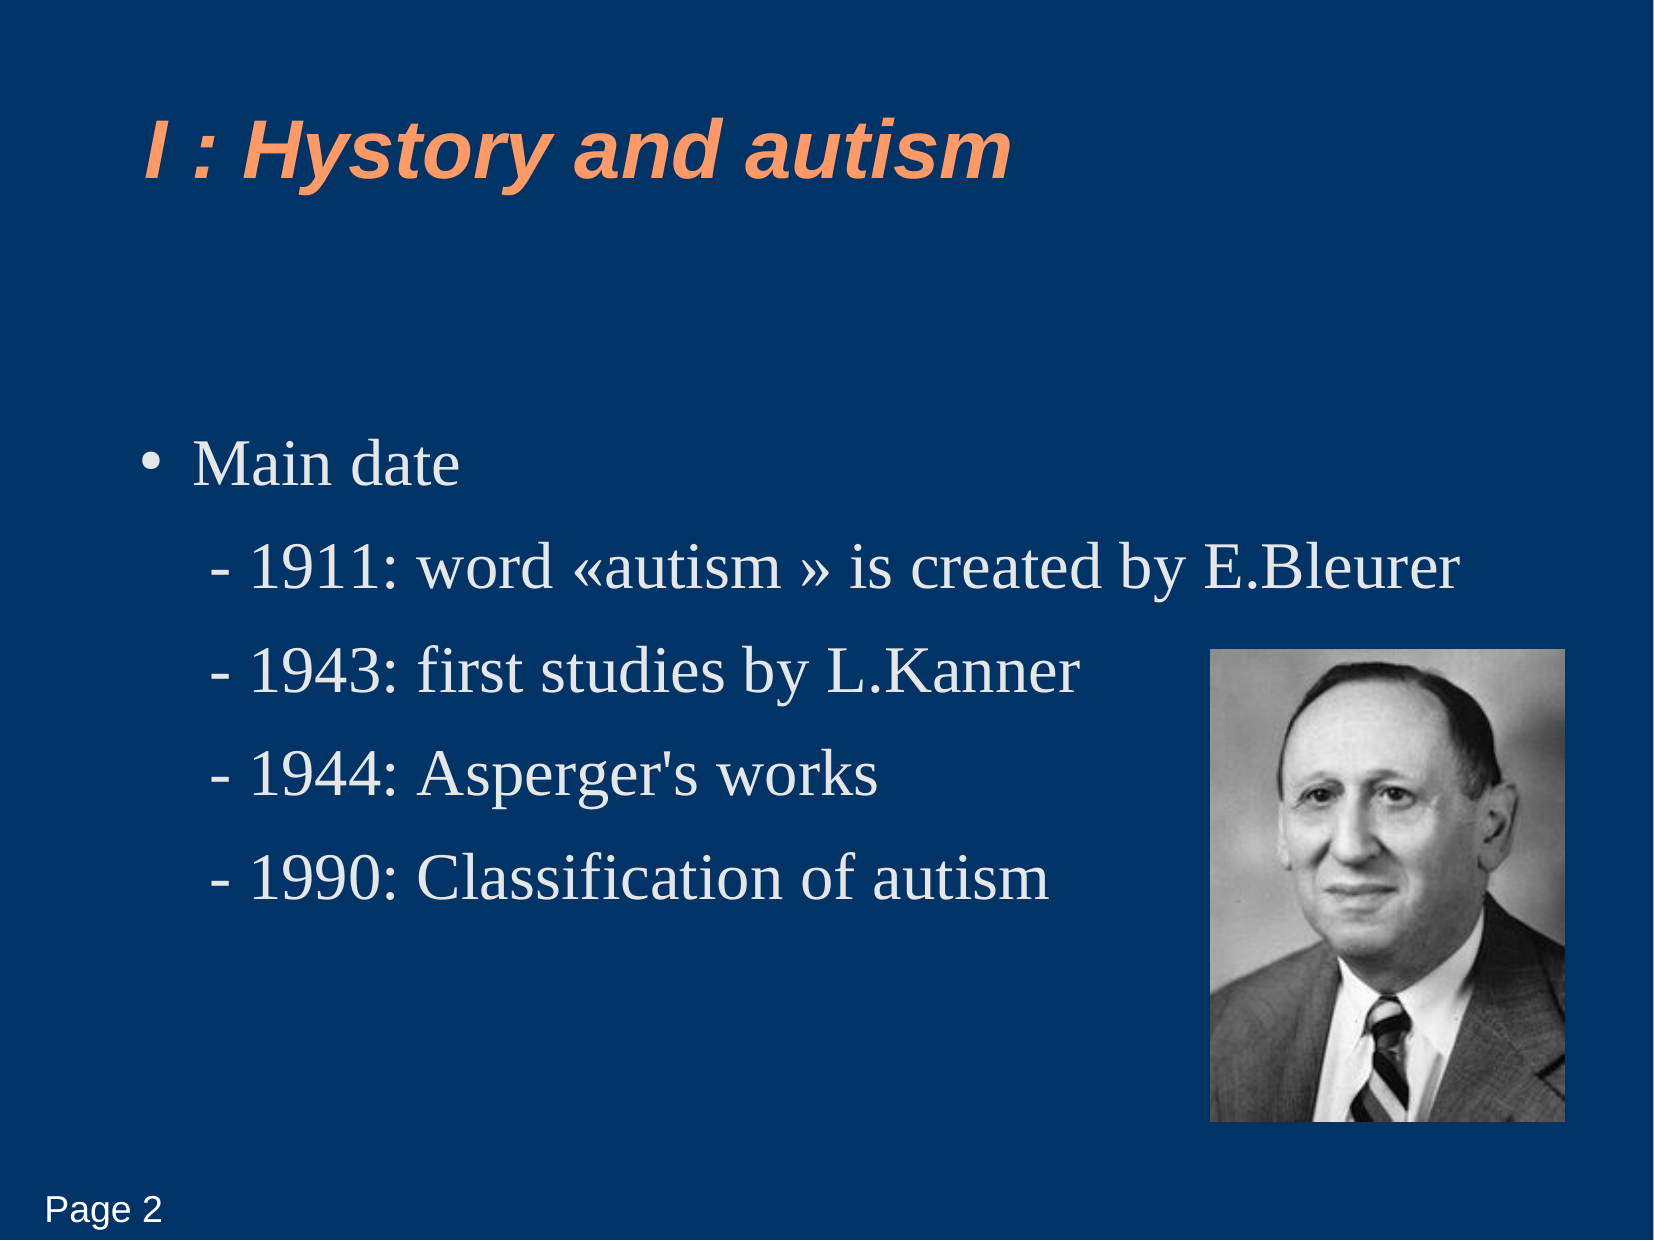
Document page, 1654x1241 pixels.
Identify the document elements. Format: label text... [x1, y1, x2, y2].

list Main date - 1911: word «autism » is created by E.Bleurer - 1943: first studies by L.Kanner - 1944: Asperger's works - 1990: Classification of autism [121, 322, 1561, 1118]
title I : Hystory and autism [121, 53, 1534, 246]
picture [1210, 649, 1565, 1123]
text_box Page 2 [29, 1181, 325, 1239]
